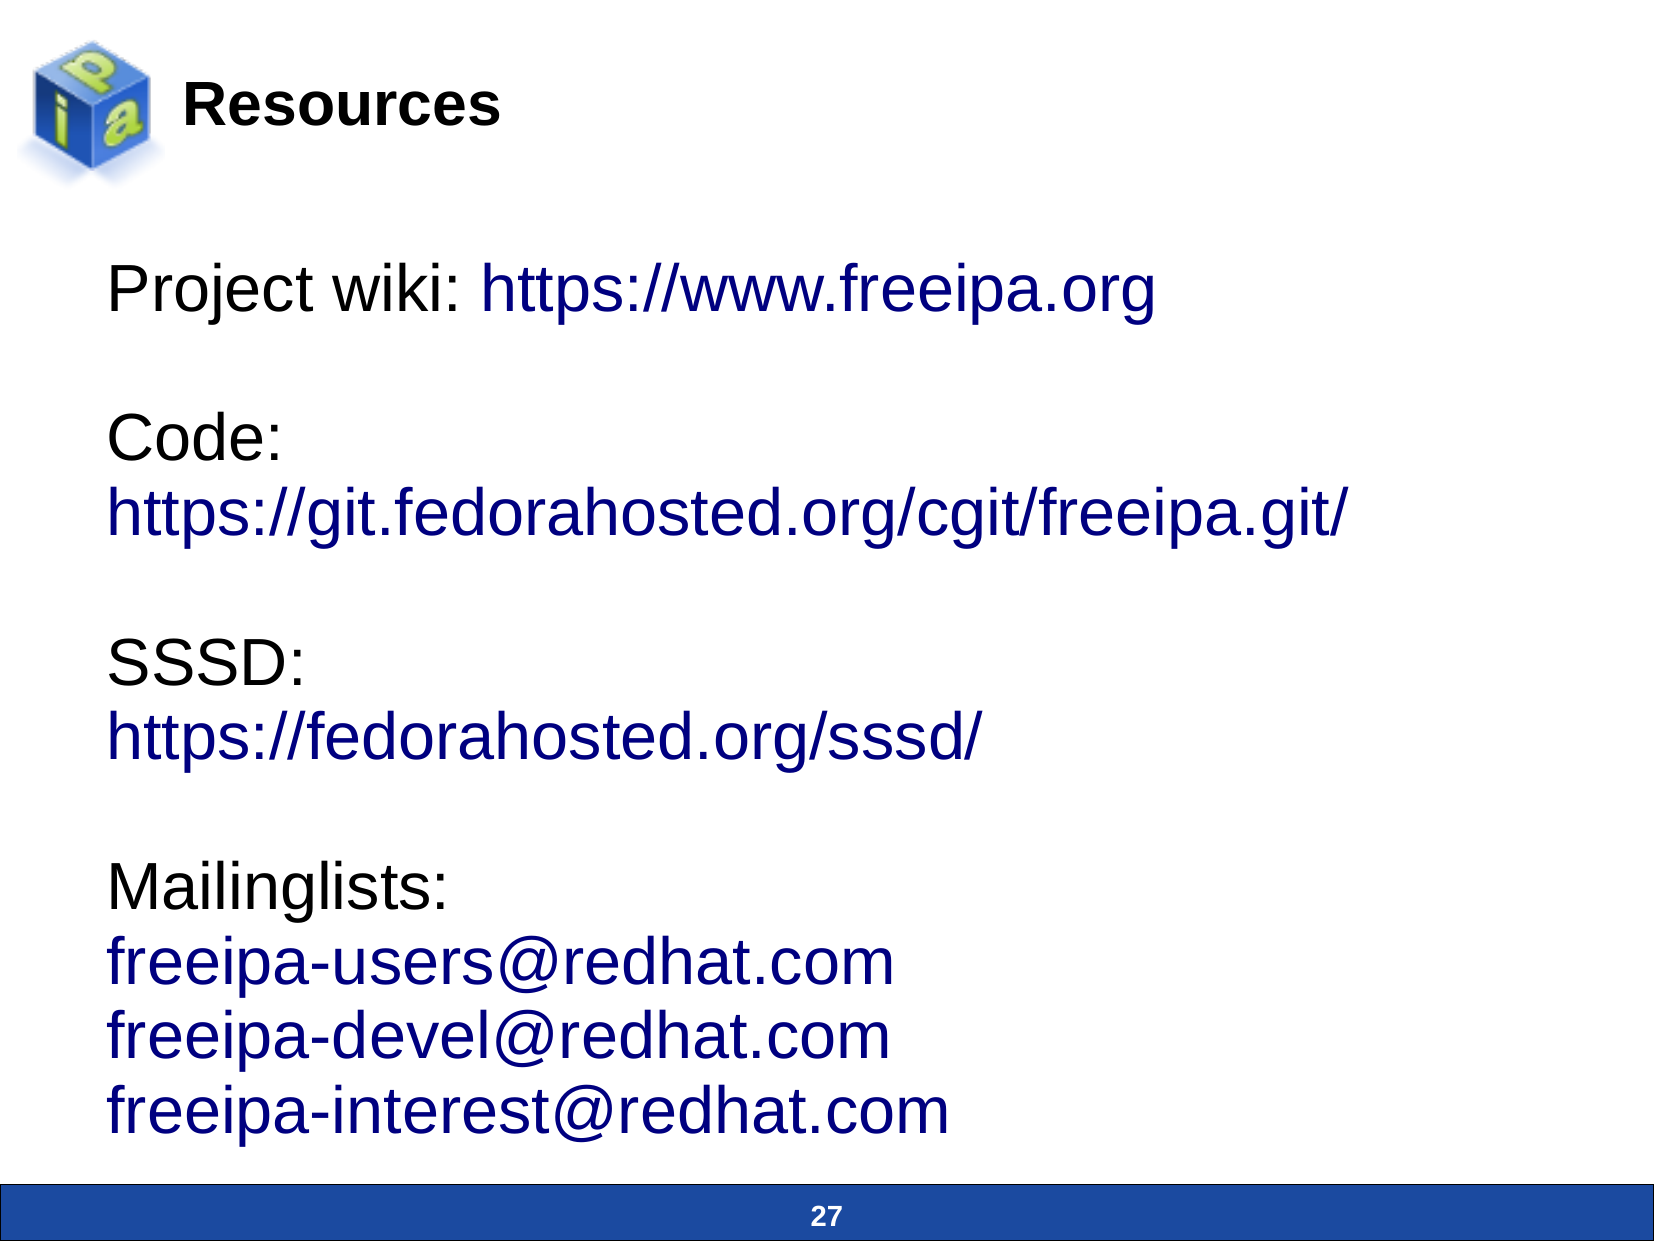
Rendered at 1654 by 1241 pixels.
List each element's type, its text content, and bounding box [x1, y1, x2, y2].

picture [17, 34, 165, 193]
title Resources [182, 31, 1579, 177]
subtitle Project wiki: https://www.freeipa.org Code: https://git.fedorahosted.org/cgit/freeipa.git/ SSSD: https://fedorahosted.org/sssd/ Mailinglists: freeipa-users@redhat.com freeipa-devel@redhat.com freeipa-interest@redhat.com [82, 250, 1571, 1149]
